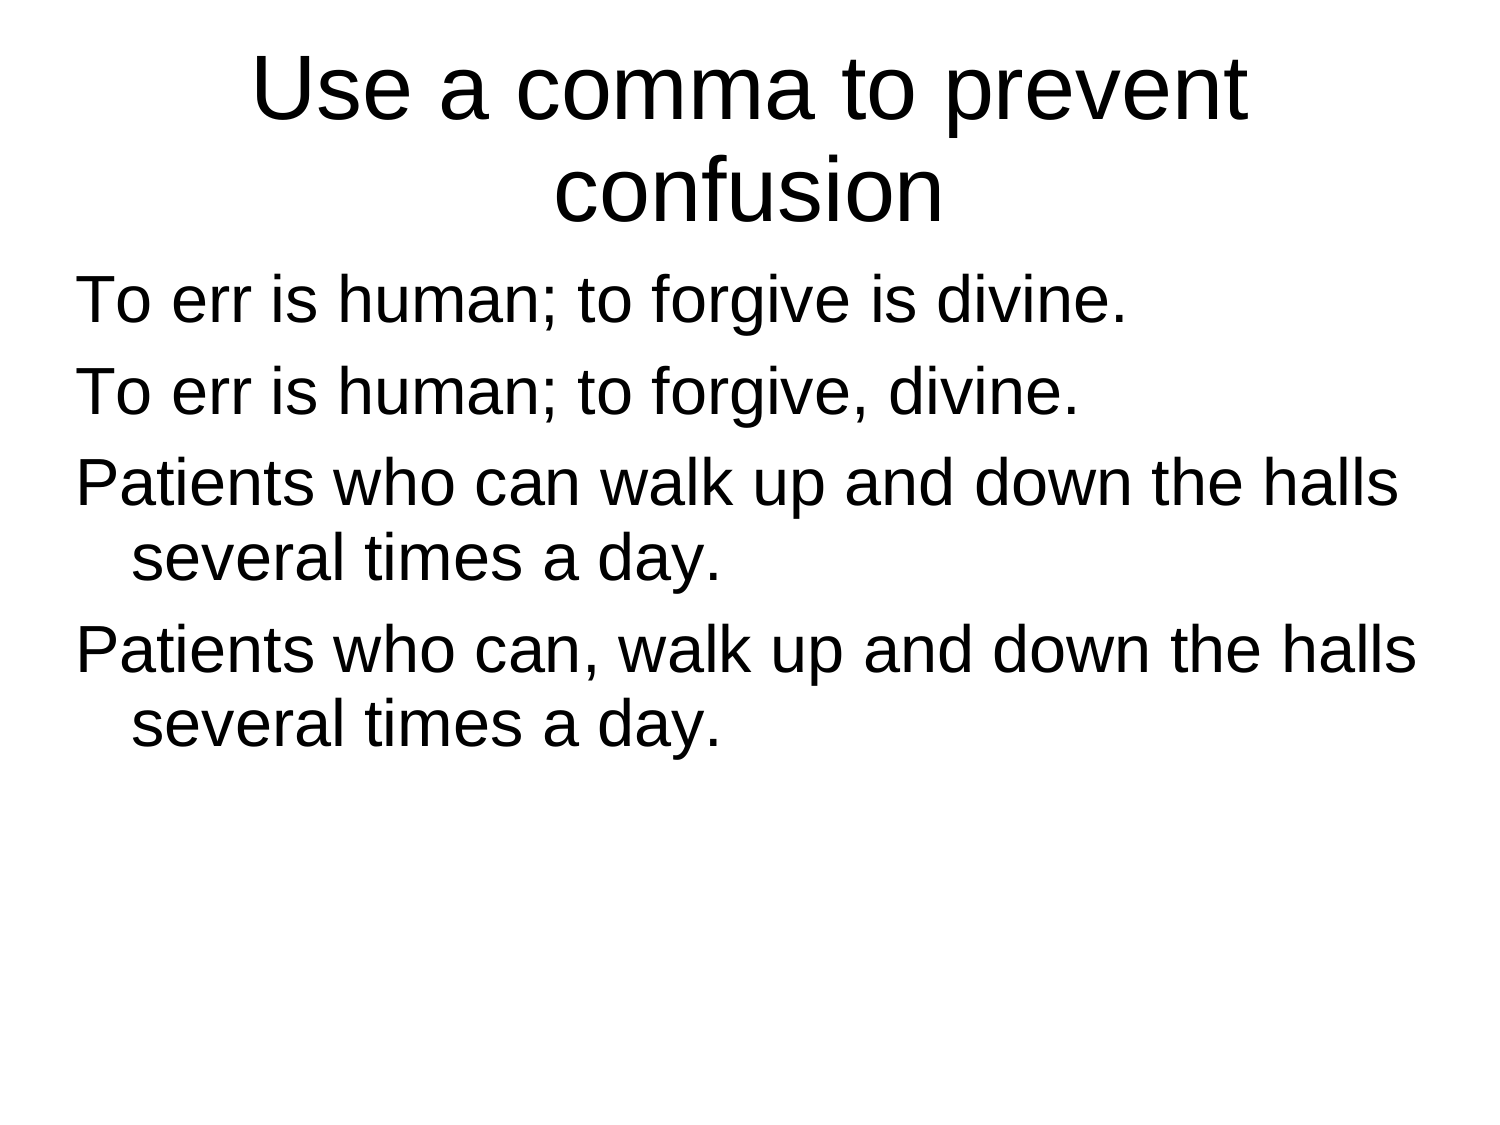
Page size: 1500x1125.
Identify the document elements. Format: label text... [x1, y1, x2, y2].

title Use a comma to prevent confusion [75, 36, 1426, 242]
list To err is human; to forgive is divine. To err is human; to forgive, divine. Patients who can walk up and down the halls several times a day. Patients who can, walk up and down the halls several times a day. [75, 262, 1426, 1006]
